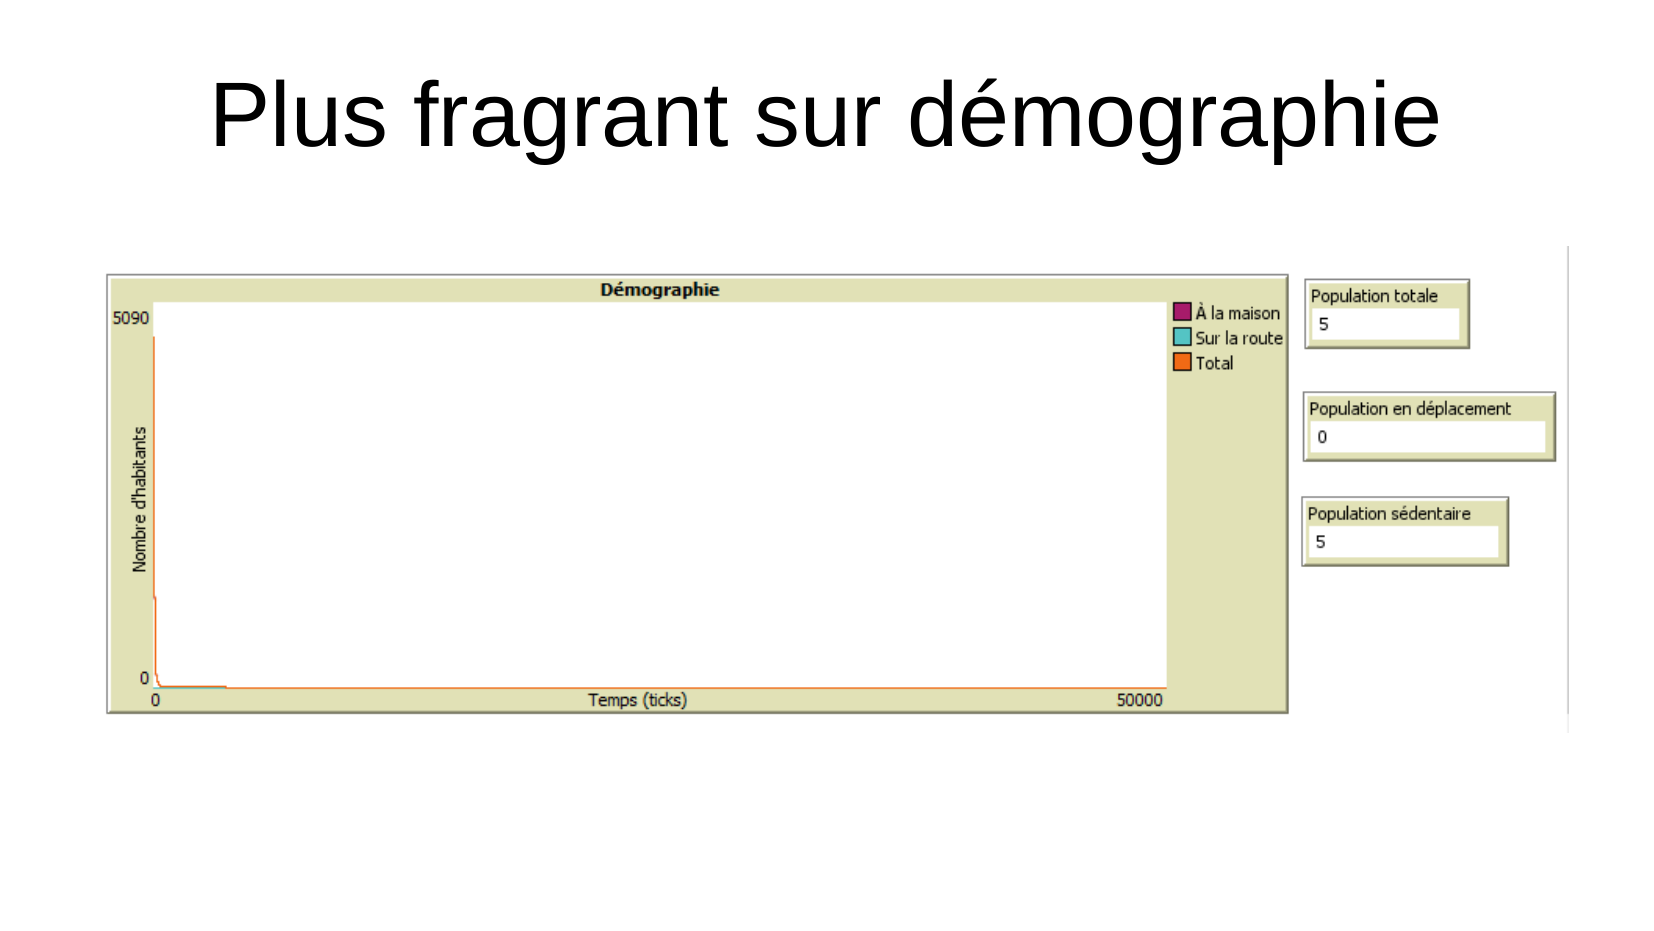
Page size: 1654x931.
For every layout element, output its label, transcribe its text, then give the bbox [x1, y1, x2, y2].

title Plus fragrant sur démographie [82, 37, 1571, 193]
picture [94, 246, 1569, 733]
